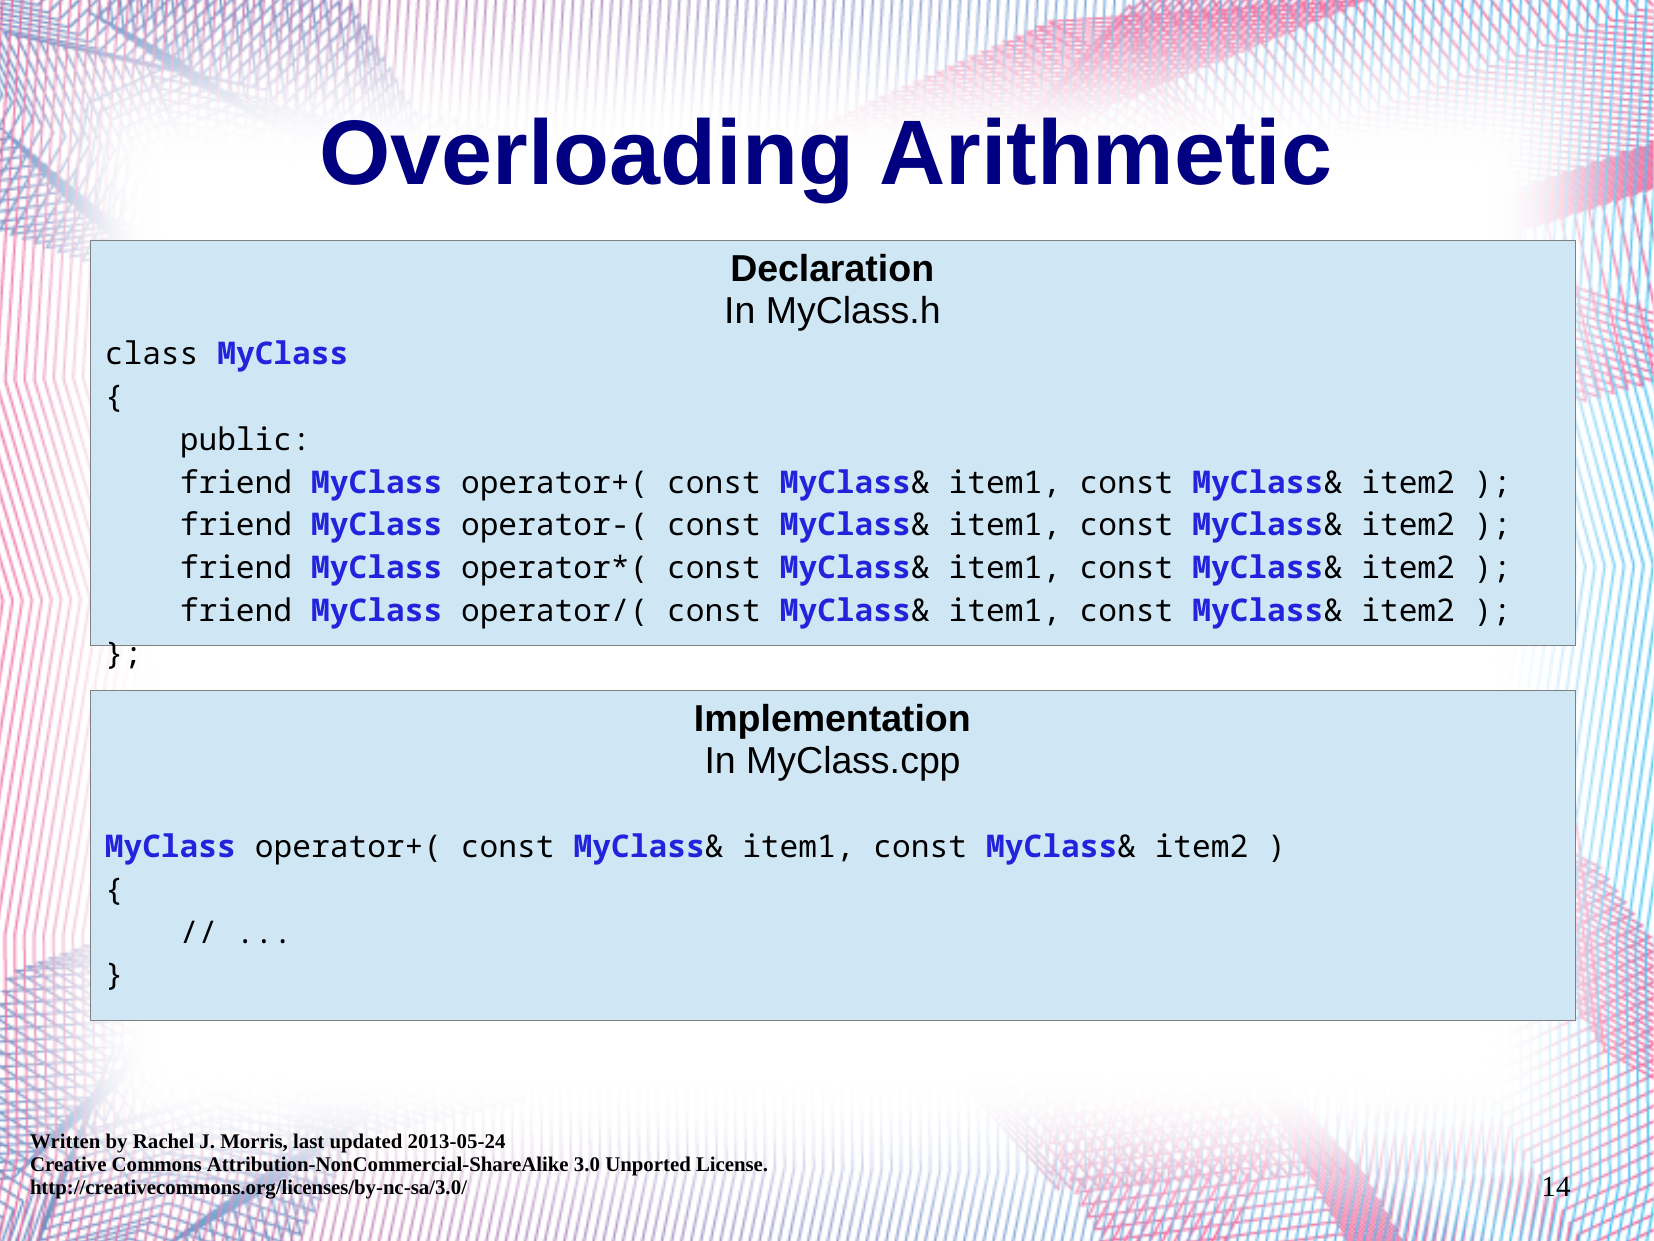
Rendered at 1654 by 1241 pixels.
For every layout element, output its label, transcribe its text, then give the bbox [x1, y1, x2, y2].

title Overloading Arithmetic [82, 49, 1571, 257]
text_box Declaration In MyClass.h class MyClass { public: friend MyClass operator+( const MyClass& item1, const MyClass& item2 ); friend MyClass operator-( const MyClass& item1, const MyClass& item2 ); friend MyClass operator*( const MyClass& item1, const MyClass& item2 ); friend MyClass operator/( const MyClass& item1, const MyClass& item2 ); }; [90, 240, 1576, 646]
picture [0, 0, 1654, 1241]
text_box Implementation In MyClass.cpp MyClass operator+( const MyClass& item1, const MyClass& item2 ) { // ... } [90, 690, 1576, 1021]
